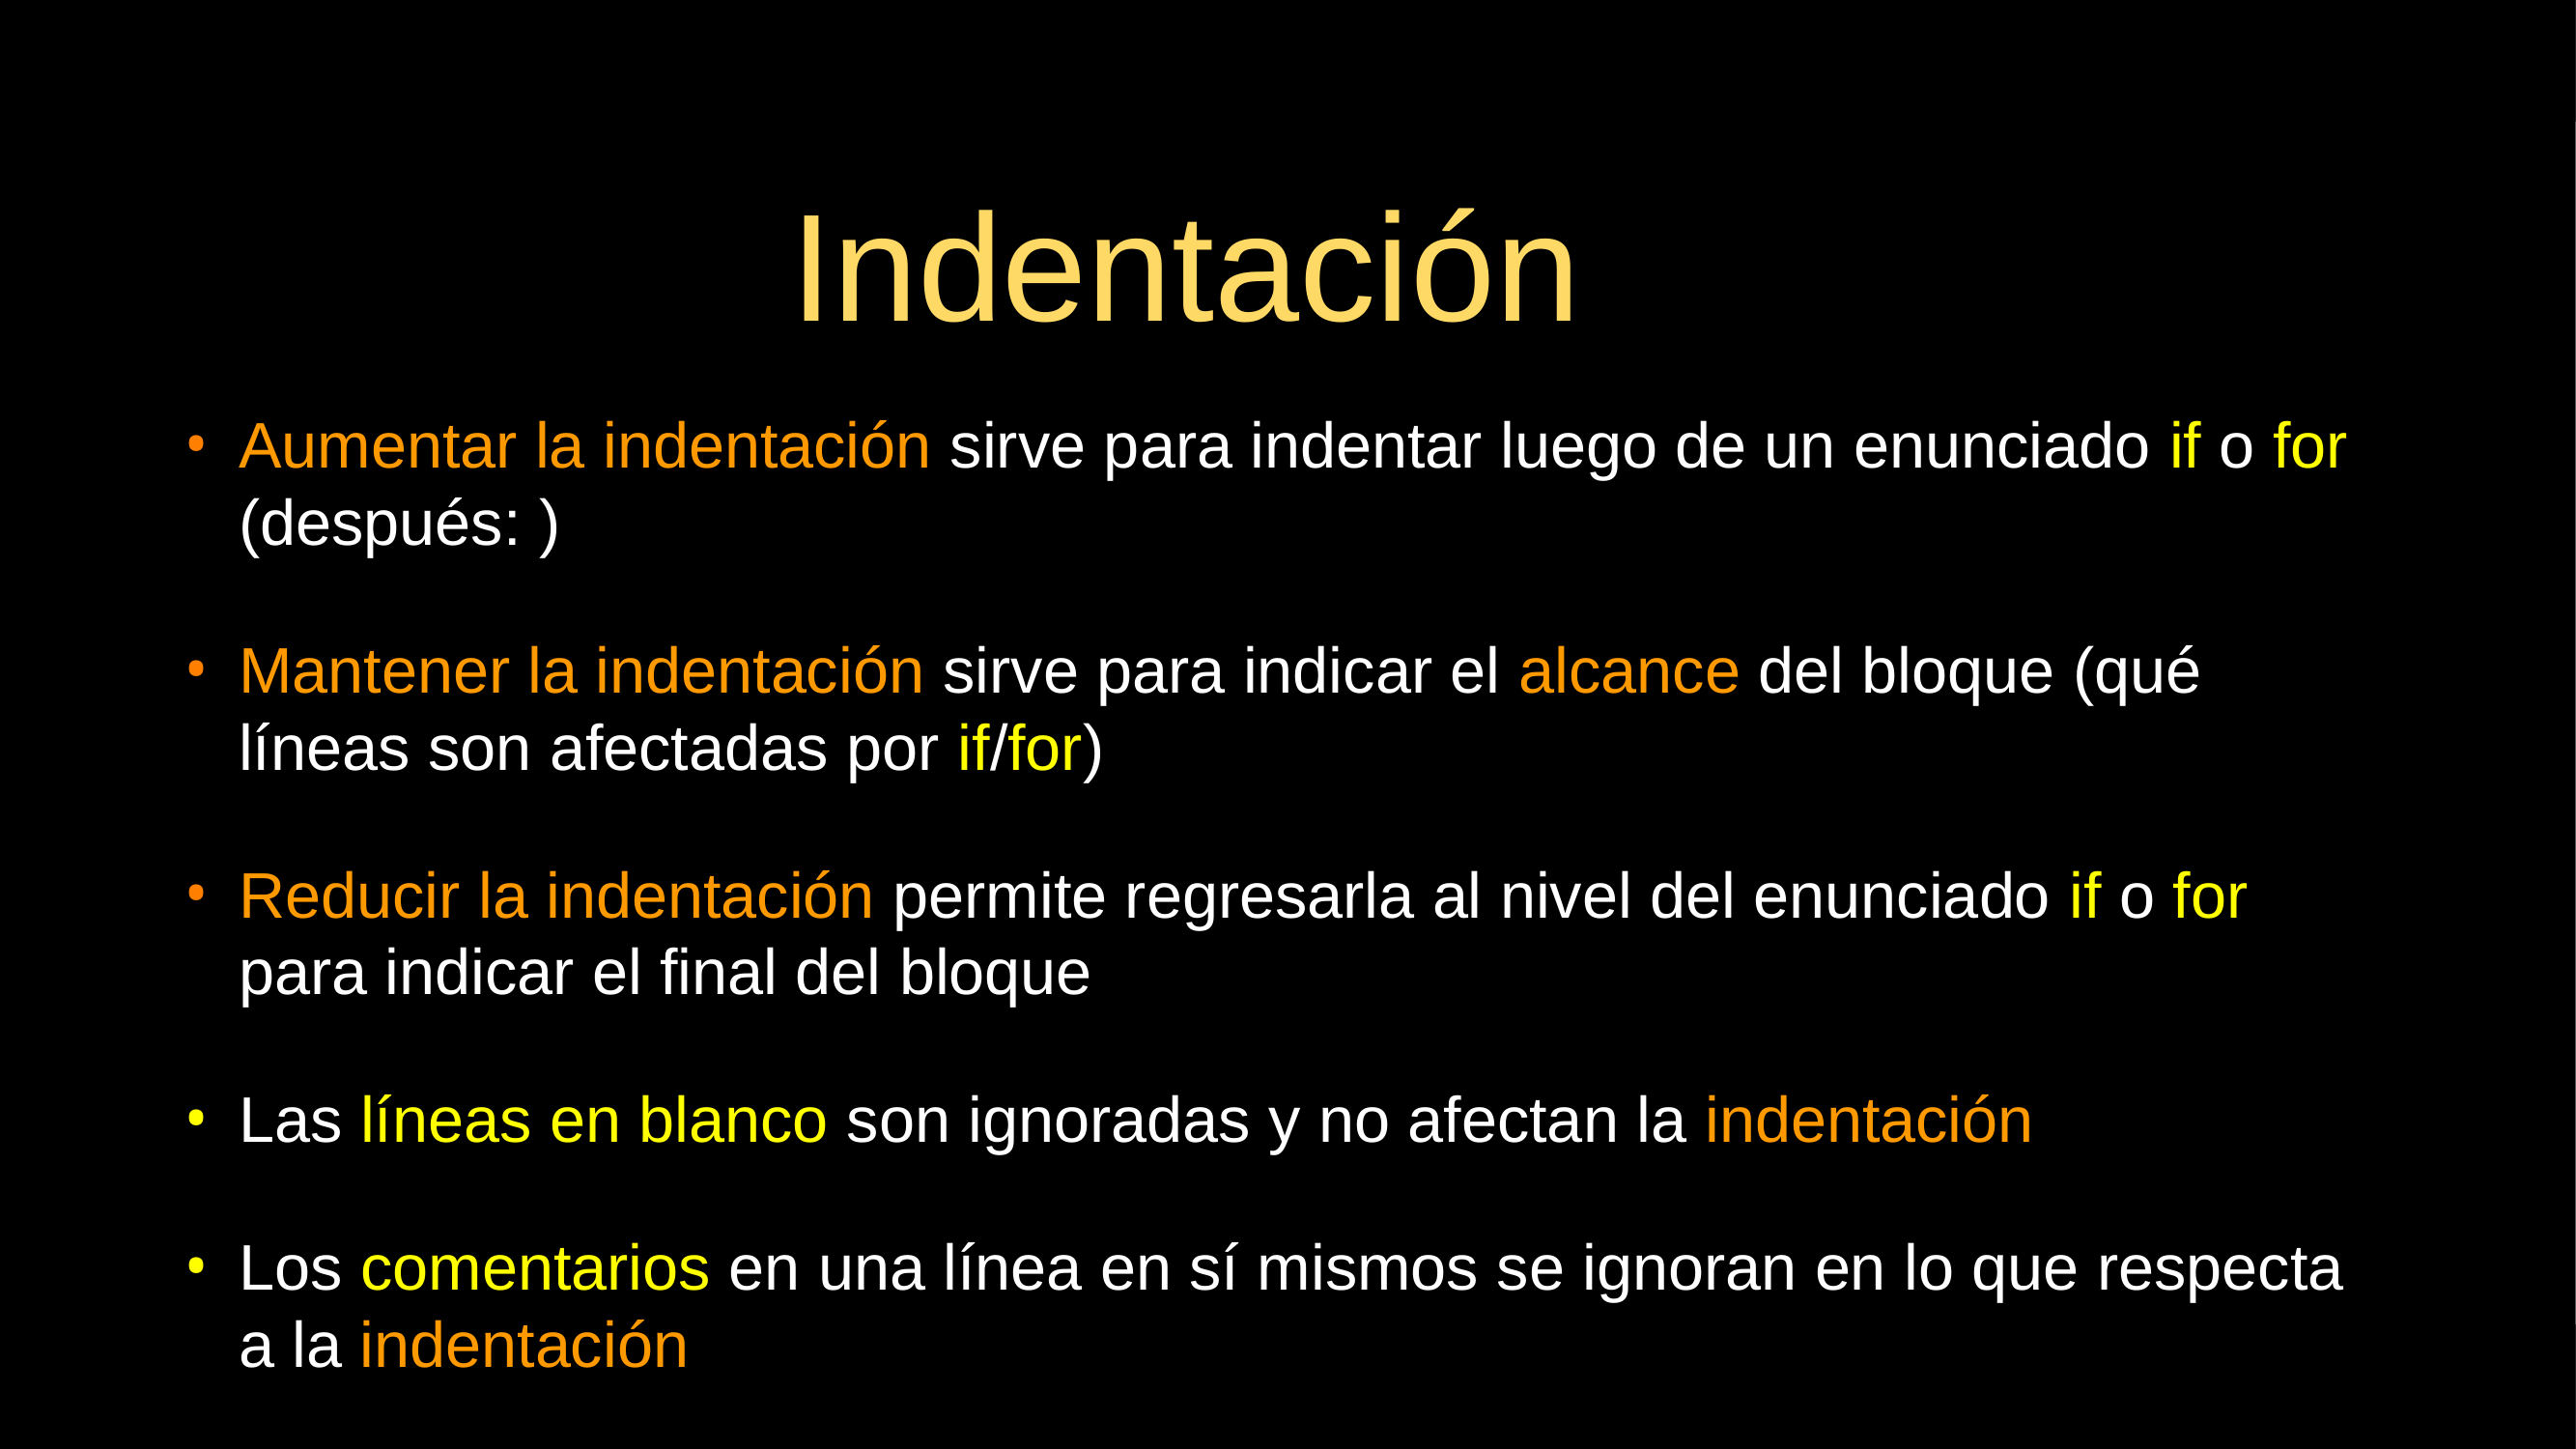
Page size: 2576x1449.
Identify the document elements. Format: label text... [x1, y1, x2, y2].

title Indentación [115, 118, 2256, 403]
list Aumentar la indentación sirve para indentar luego de un enunciado if o for (después: ) Mantener la indentación sirve para indicar el alcance del bloque (qué líneas son afectadas por if/for) Reducir la indentación permite regresarla al nivel del enunciado if o for para indicar el final del bloque Las líneas en blanco son ignoradas y no afectan la indentación Los comentarios en una línea en sí mismos se ignoran en lo que respecta a la indentación [114, 444, 2376, 1339]
